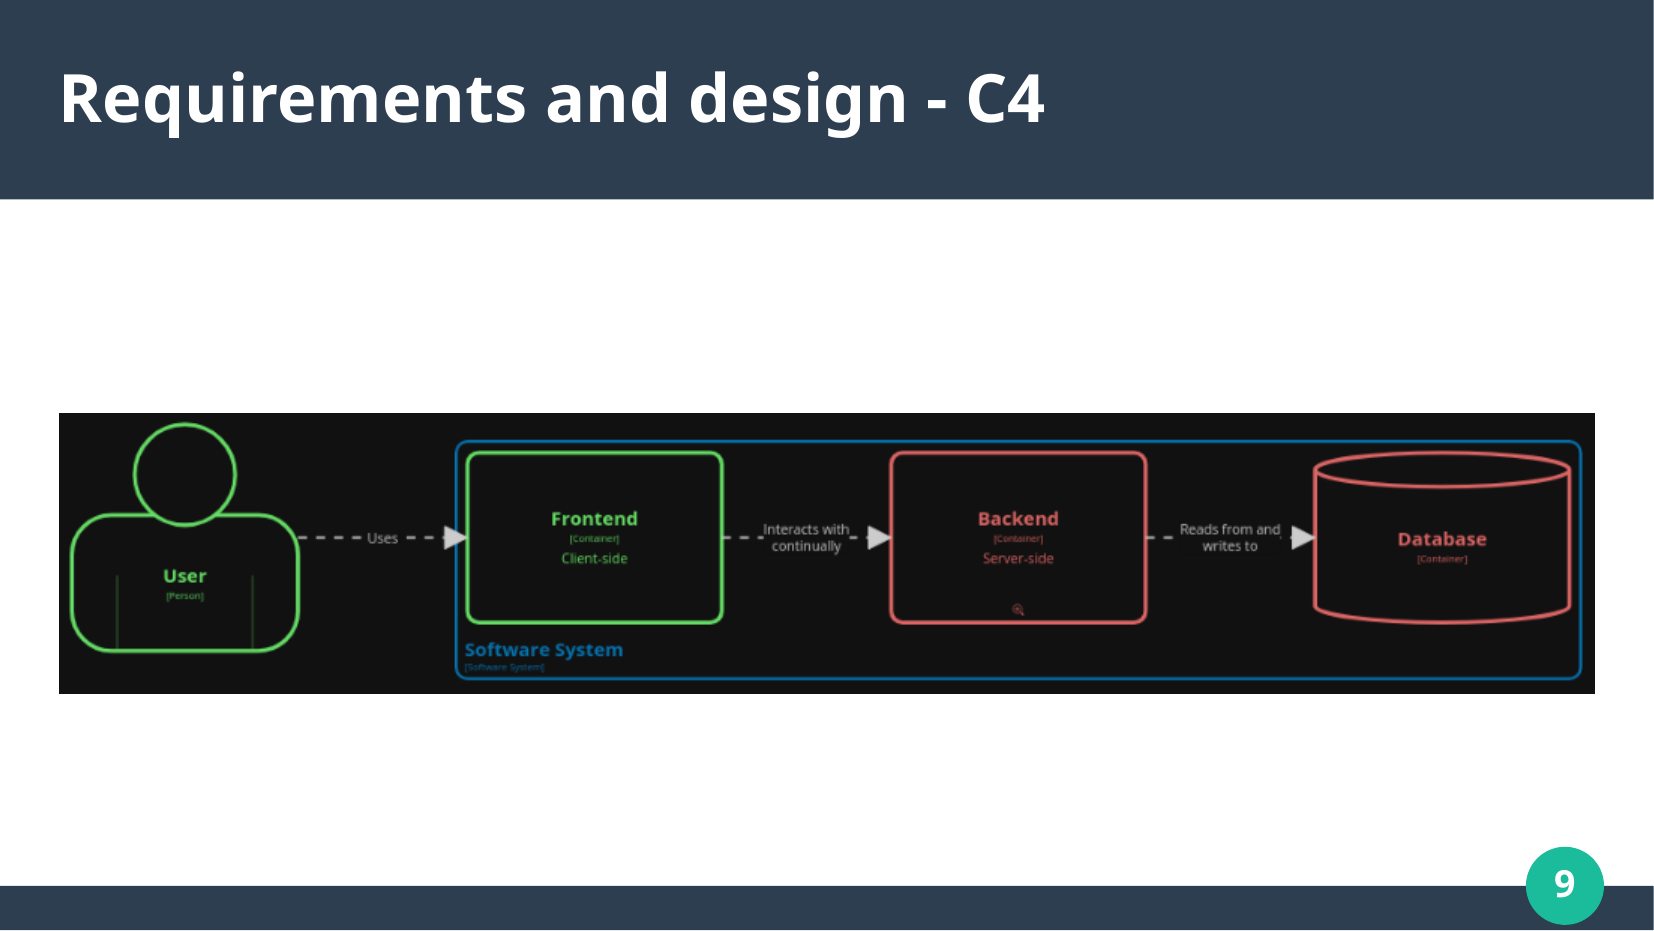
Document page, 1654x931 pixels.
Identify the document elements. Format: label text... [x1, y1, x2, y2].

text_box [1505, 848, 1625, 923]
title Requirements and design - C4 [59, 37, 1595, 155]
picture [59, 413, 1595, 694]
